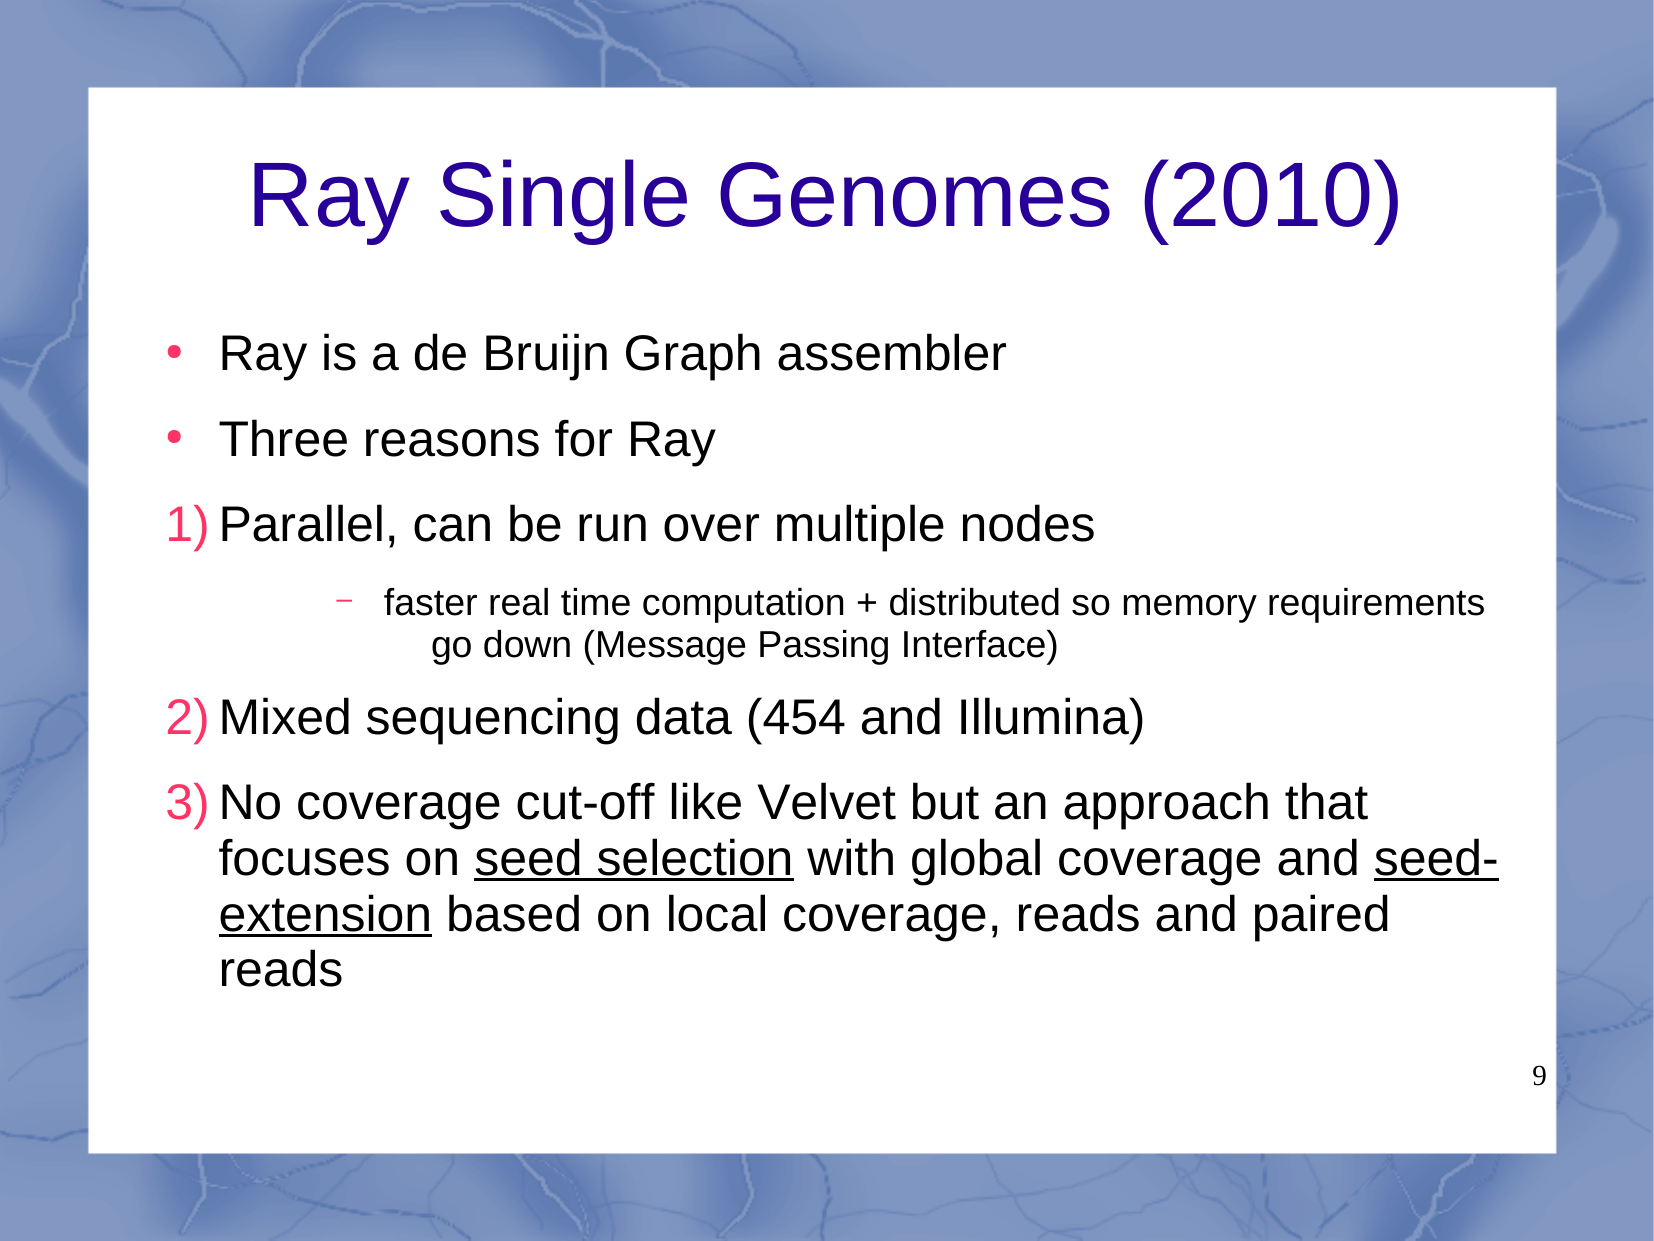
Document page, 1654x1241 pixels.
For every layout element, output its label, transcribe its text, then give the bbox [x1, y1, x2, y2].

list Ray is a de Bruijn Graph assembler Three reasons for Ray Parallel, can be run over multiple nodes faster real time computation + distributed so memory requirements go down (Message Passing Interface) Mixed sequencing data (454 and Illumina) No coverage cut-off like Velvet but an approach that focuses on seed selection with global coverage and seed-extension based on local coverage, reads and paired reads [147, 325, 1506, 1083]
title Ray Single Genomes (2010) [118, 90, 1536, 298]
picture [0, 0, 1654, 1241]
